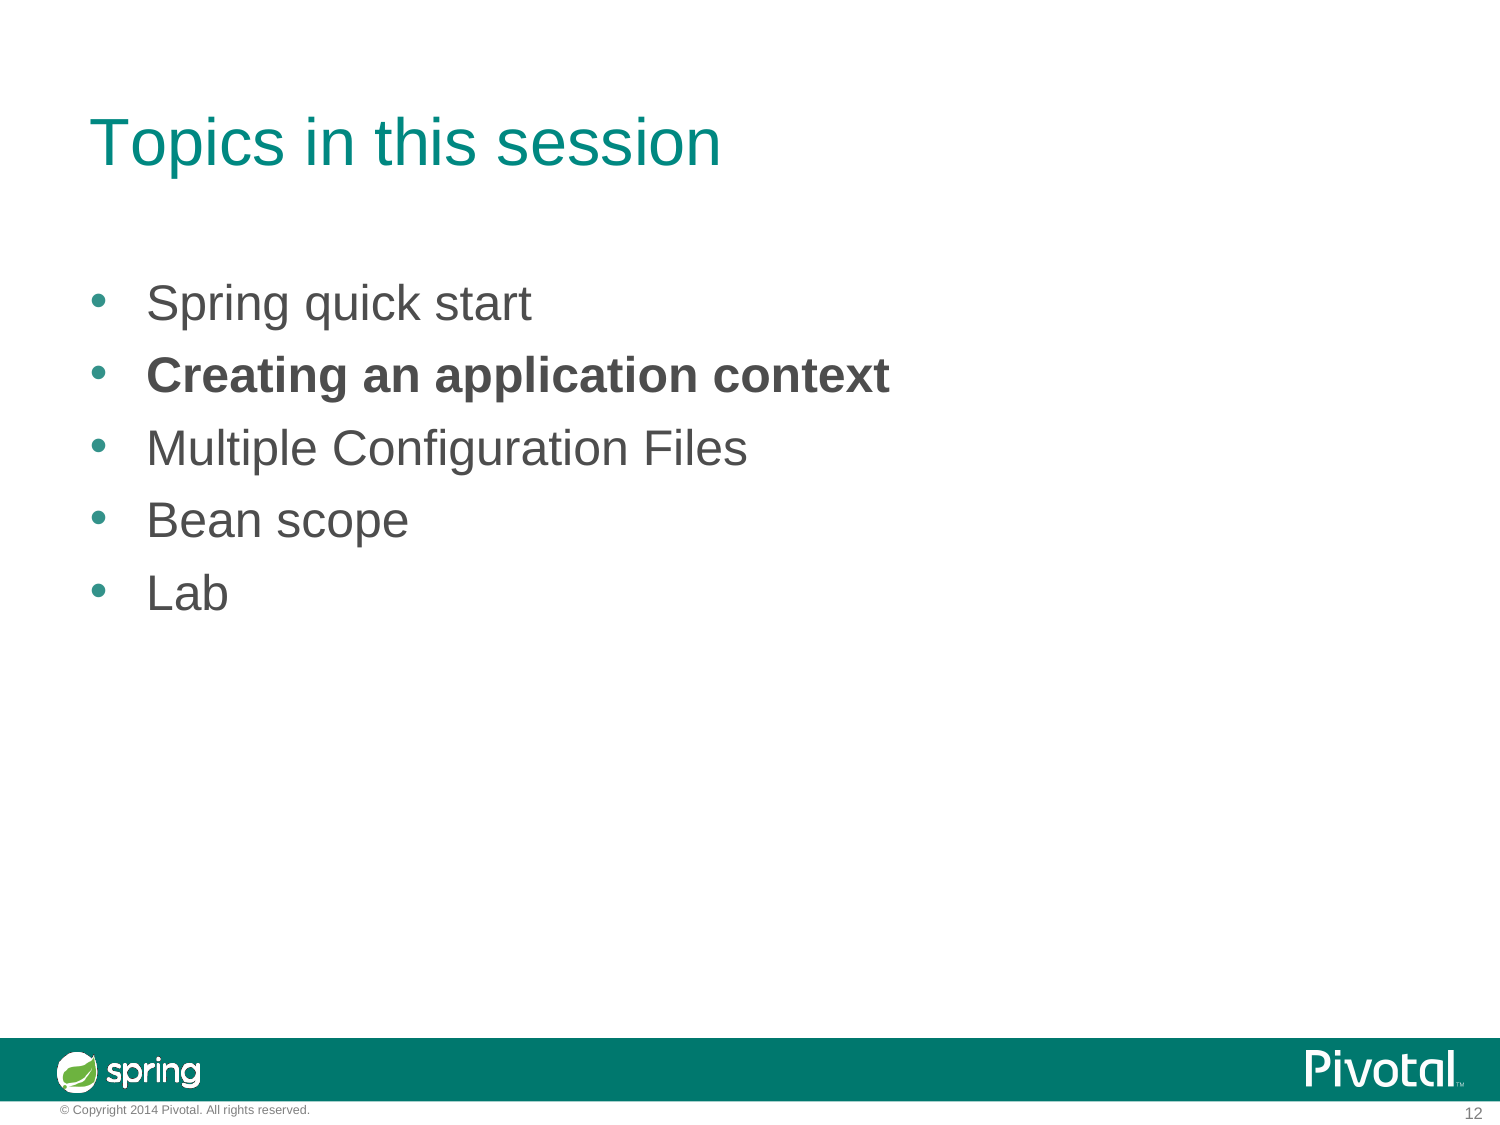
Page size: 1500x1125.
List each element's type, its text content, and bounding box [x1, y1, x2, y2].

title Topics in this session [75, 45, 1426, 233]
picture [32, 1041, 210, 1103]
picture [1306, 1050, 1464, 1087]
list Spring quick start Creating an application context Multiple Configuration Files Bean scope Lab [75, 262, 1426, 1005]
